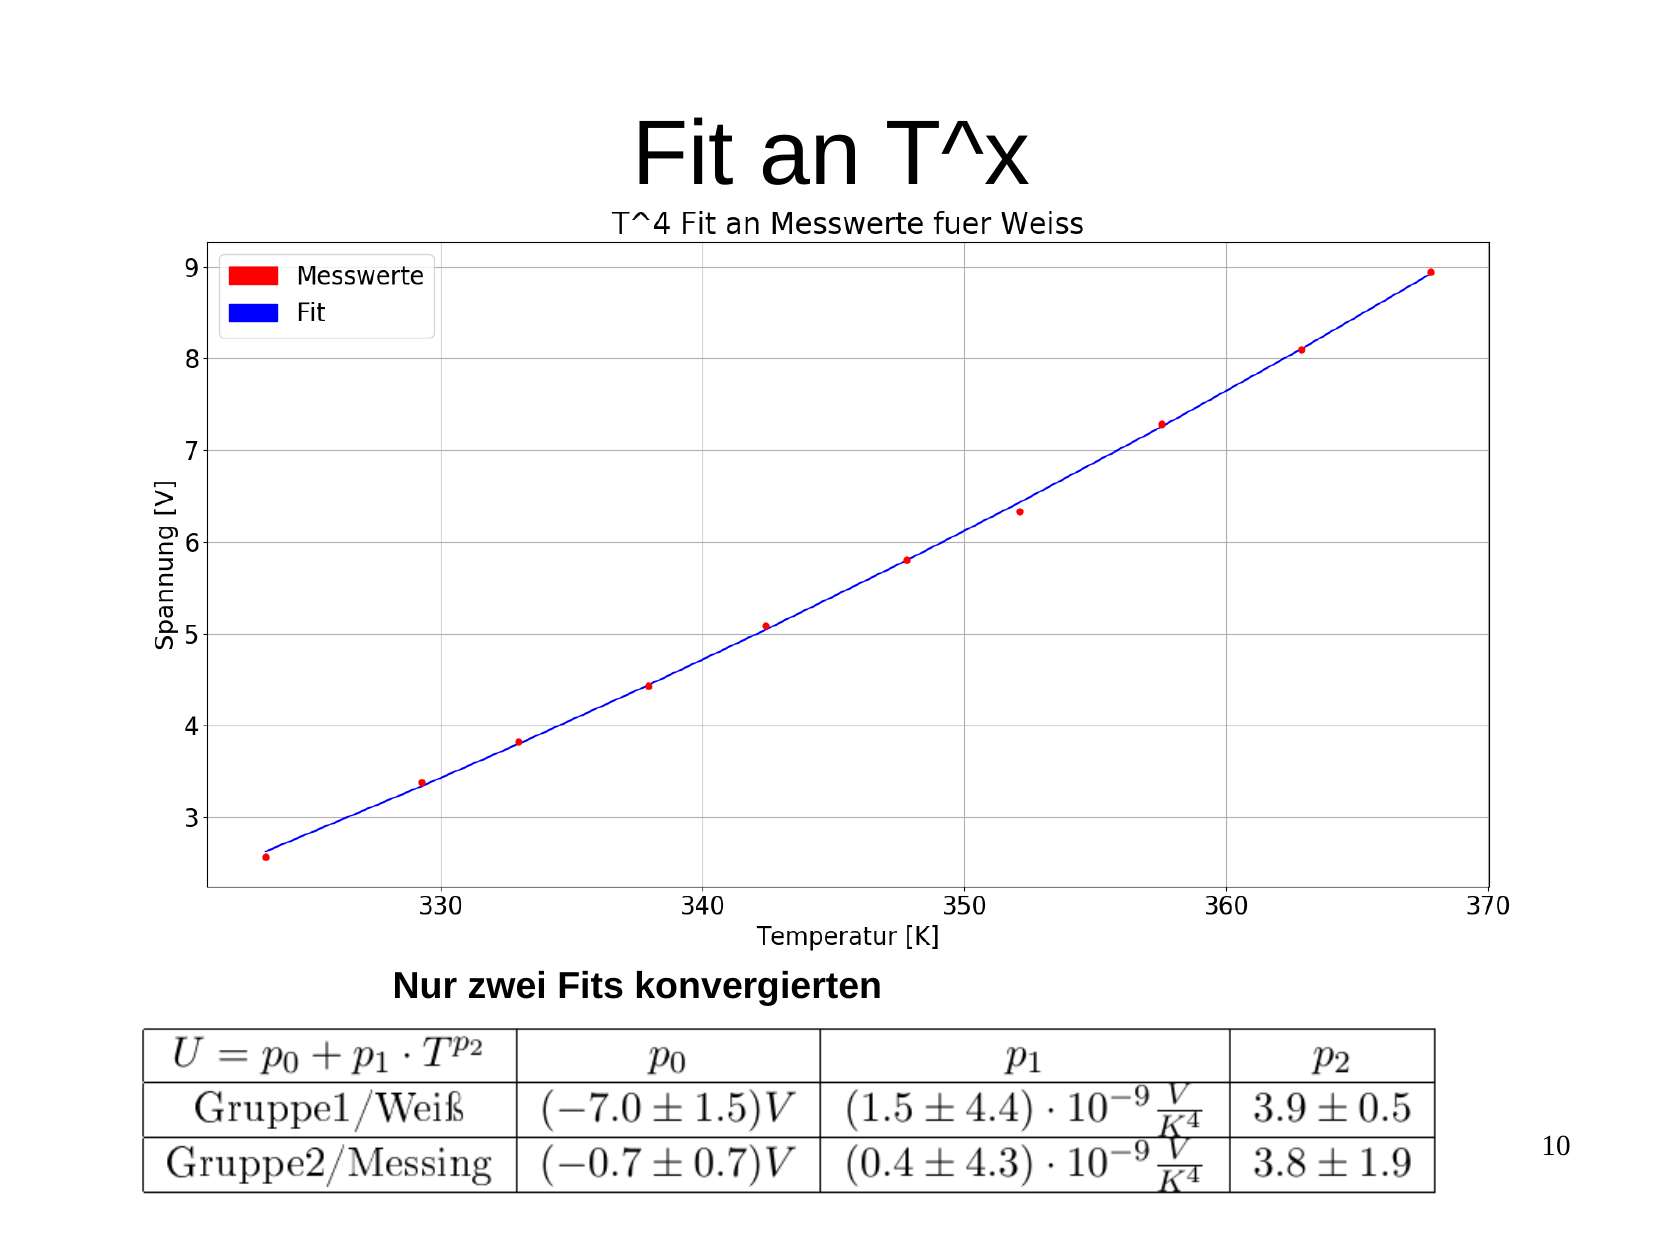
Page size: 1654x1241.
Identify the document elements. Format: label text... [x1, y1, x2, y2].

title Fit an T^x [82, 49, 1571, 257]
picture [141, 1027, 1439, 1195]
text_box Nur zwei Fits konvergierten [377, 956, 1359, 1016]
picture [0, 141, 1654, 978]
